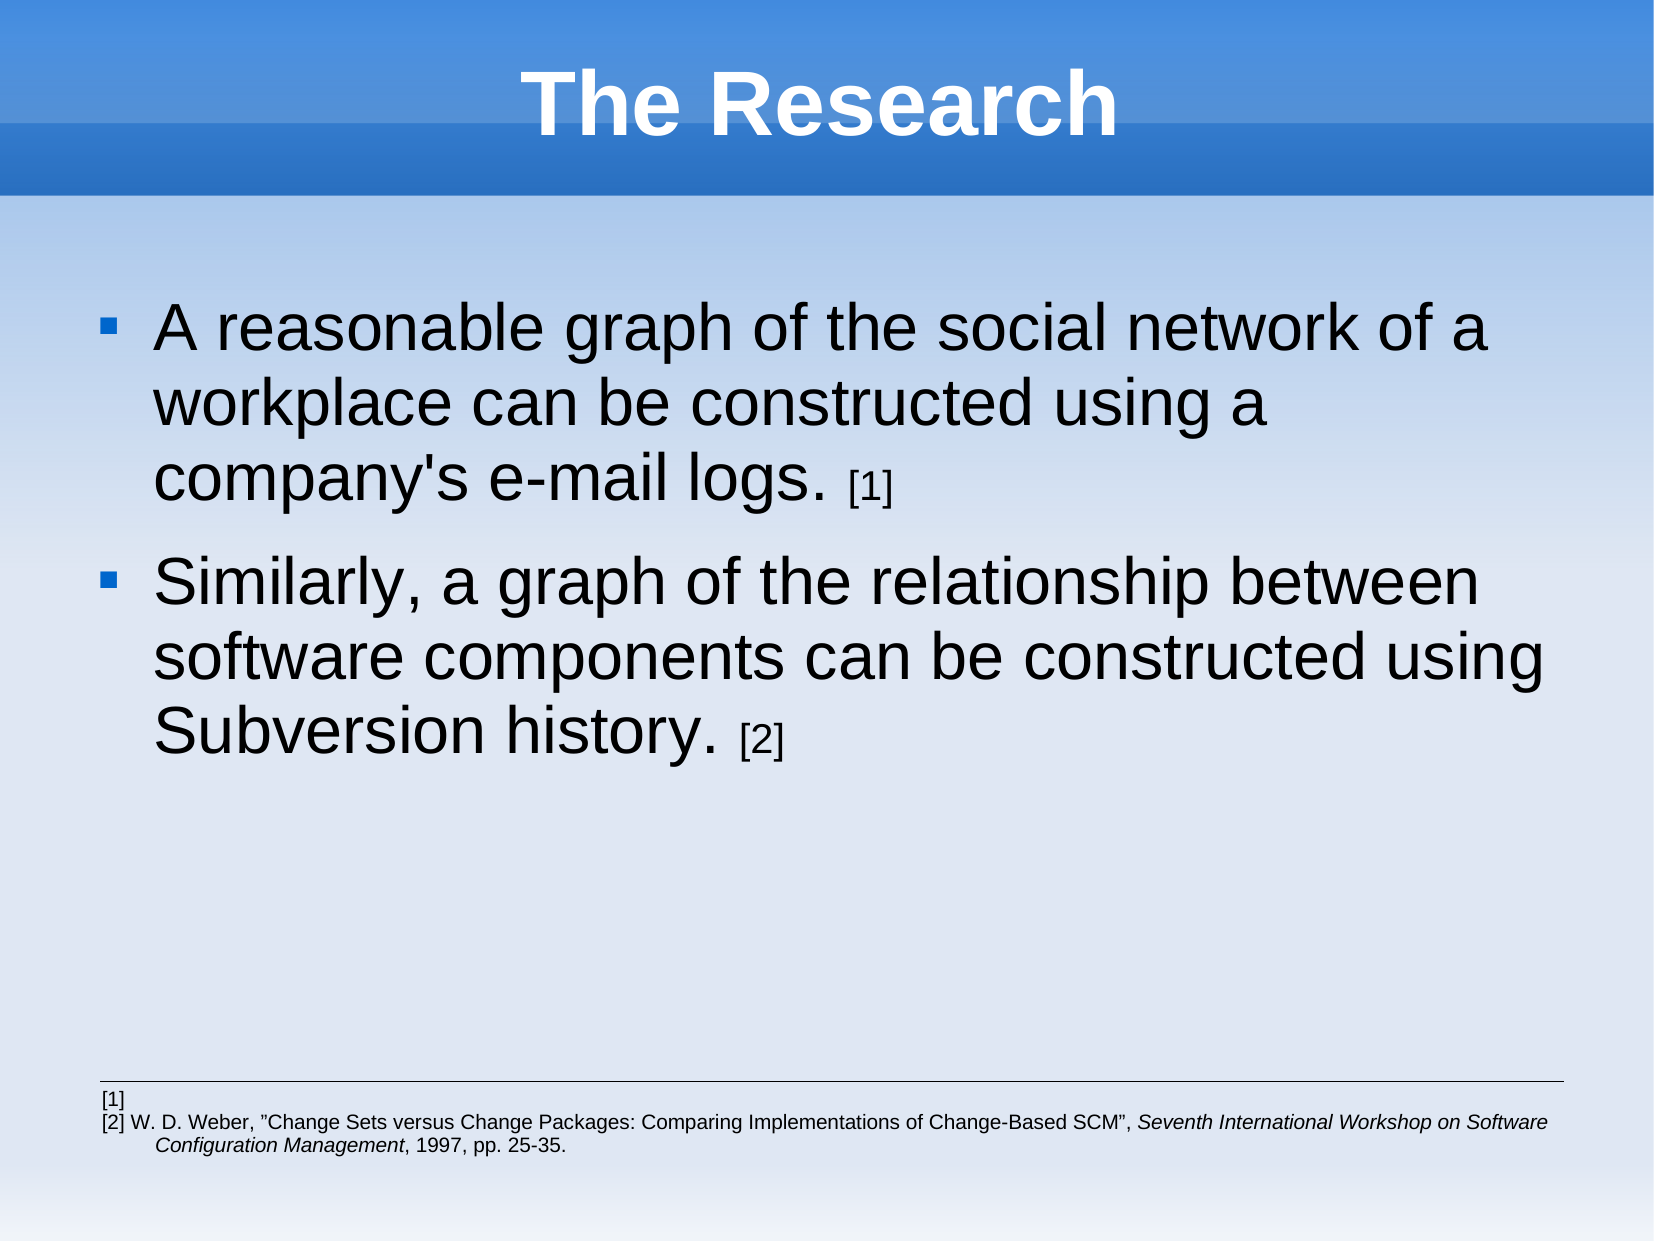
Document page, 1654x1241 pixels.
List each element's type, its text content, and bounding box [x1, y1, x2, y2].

picture [0, 0, 1654, 1241]
title The Research [76, 0, 1565, 208]
text_box [1] [2] W. D. Weber, ”Change Sets versus Change Packages: Comparing Implementations of Change-Based SCM”, Seventh International Workshop on Software Configuration Management, 1997, pp. 25-35. [84, 1087, 1576, 1201]
list A reasonable graph of the social network of a workplace can be constructed using a company's e-mail logs. [1] Similarly, a graph of the relationship between software components can be constructed using Subversion history. [2] [82, 290, 1571, 1109]
